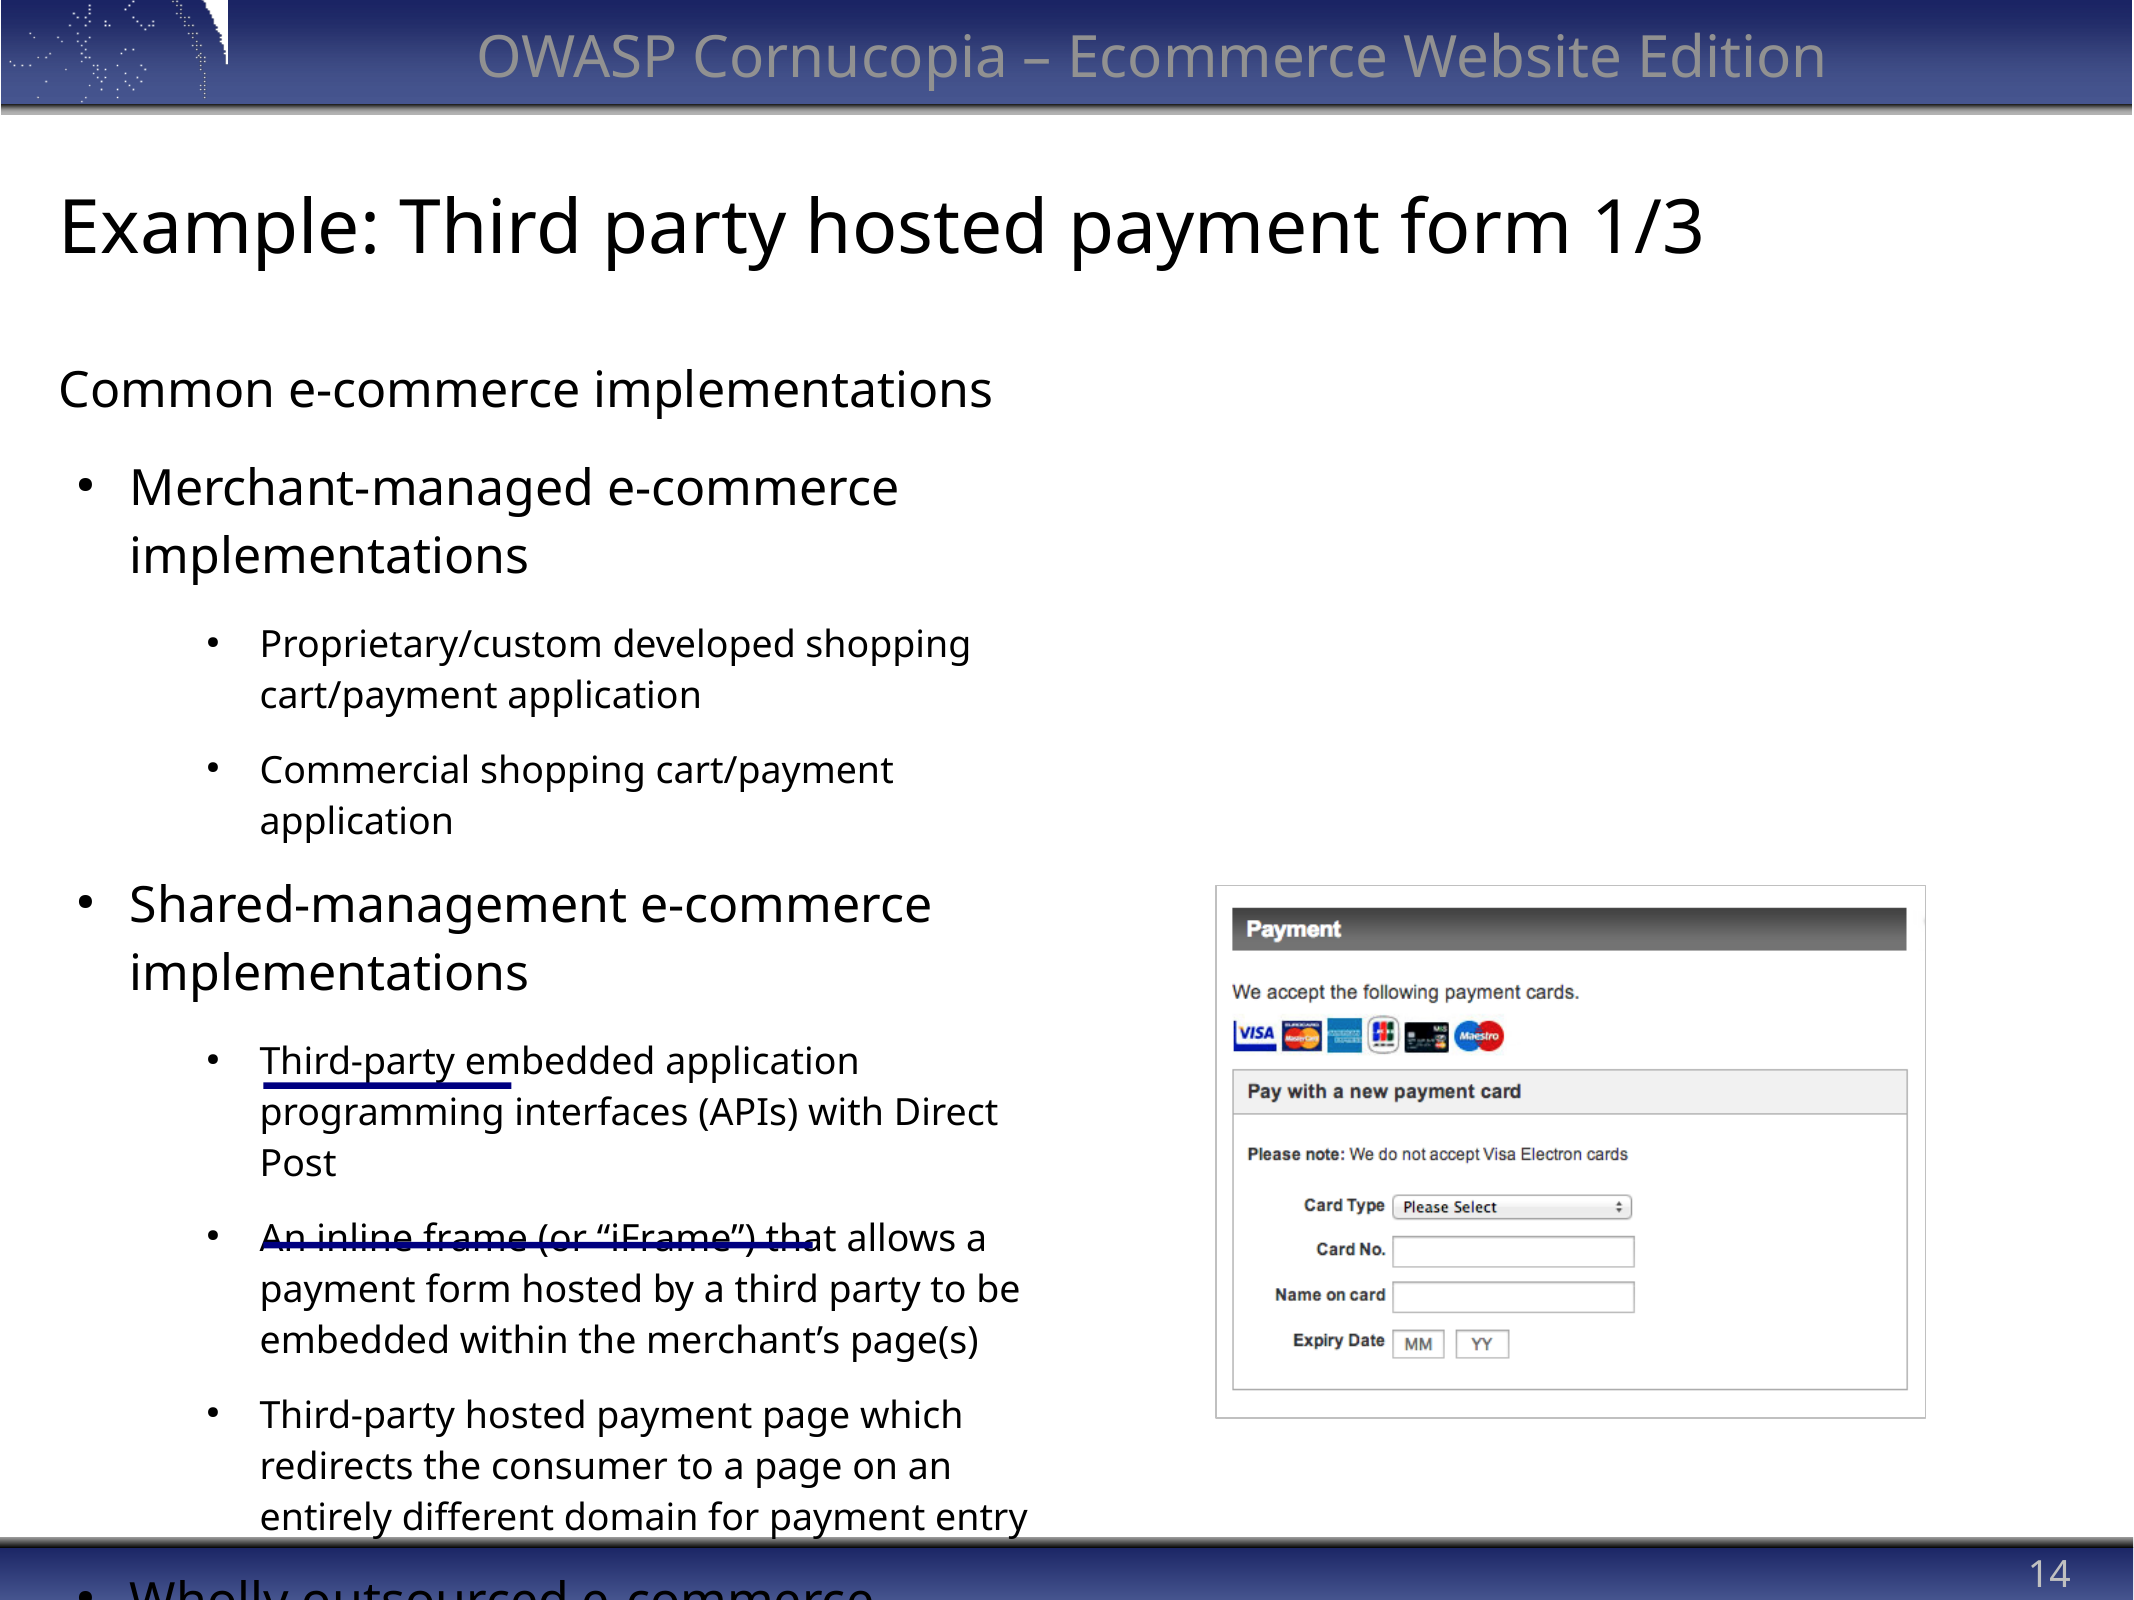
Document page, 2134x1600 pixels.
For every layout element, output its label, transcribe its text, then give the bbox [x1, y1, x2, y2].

text_box [263, 1241, 813, 1249]
picture [1216, 886, 1926, 1418]
list Common e-commerce implementations Merchant-managed e-commerce implementations Proprietary/custom developed shopping cart/payment application Commercial shopping cart/payment application Shared-management e-commerce implementations Third-party embedded application programming interfaces (APIs) with Direct Post An inline frame (or “iFrame”) that allows a payment form hosted by a third party to be embedded within the merchant’s page(s) Third-party hosted payment page which redirects the consumer to a page on an entirely different domain for payment entry Wholly outsourced e-commerce implementations [58, 354, 1039, 1536]
title Example: Third party hosted payment form 1/3 [58, 124, 2126, 325]
text_box [263, 1082, 512, 1089]
